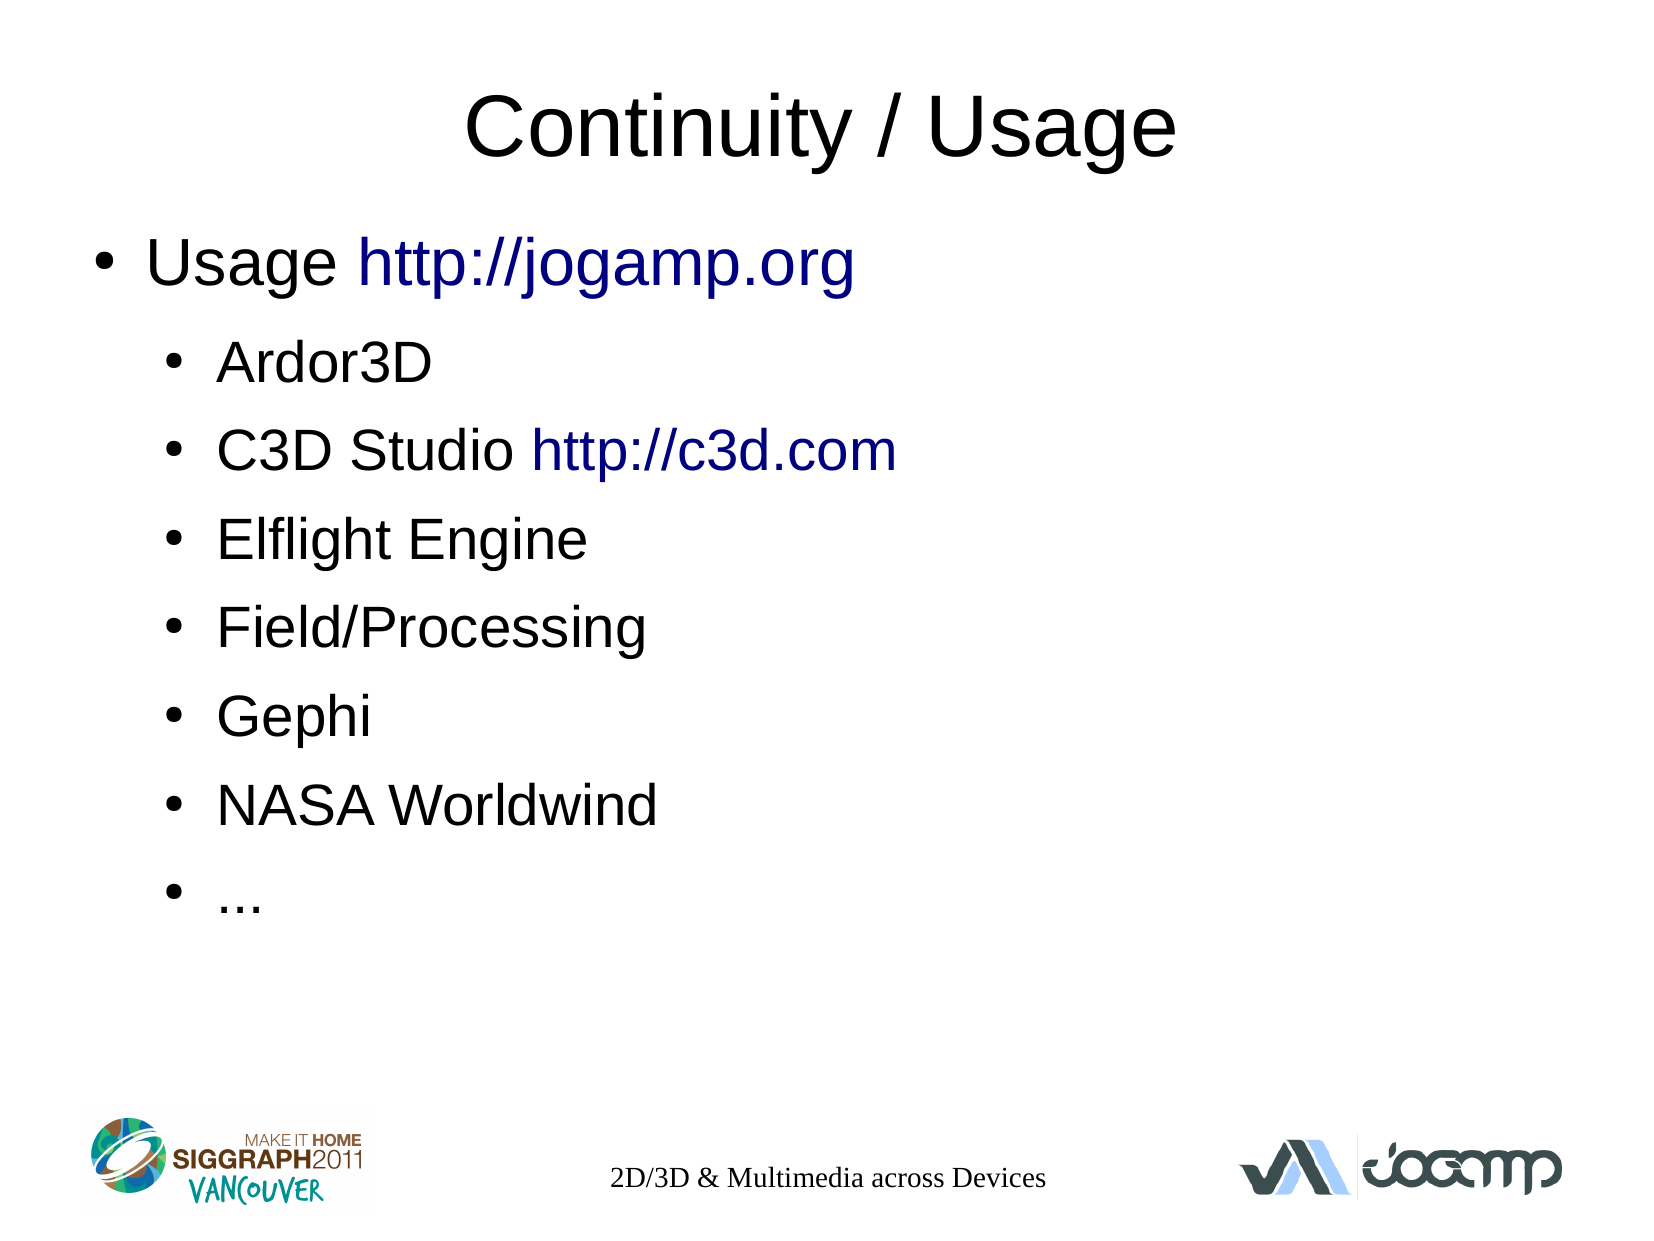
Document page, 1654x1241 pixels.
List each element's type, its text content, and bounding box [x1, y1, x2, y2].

picture [1237, 1134, 1562, 1200]
title Continuity / Usage [68, 64, 1576, 188]
picture [80, 1109, 376, 1217]
list Usage http://jogamp.org Ardor3D C3D Studio http://c3d.com Elflight Engine Field/Processing Gephi NASA Worldwind ... [75, 225, 1571, 1109]
